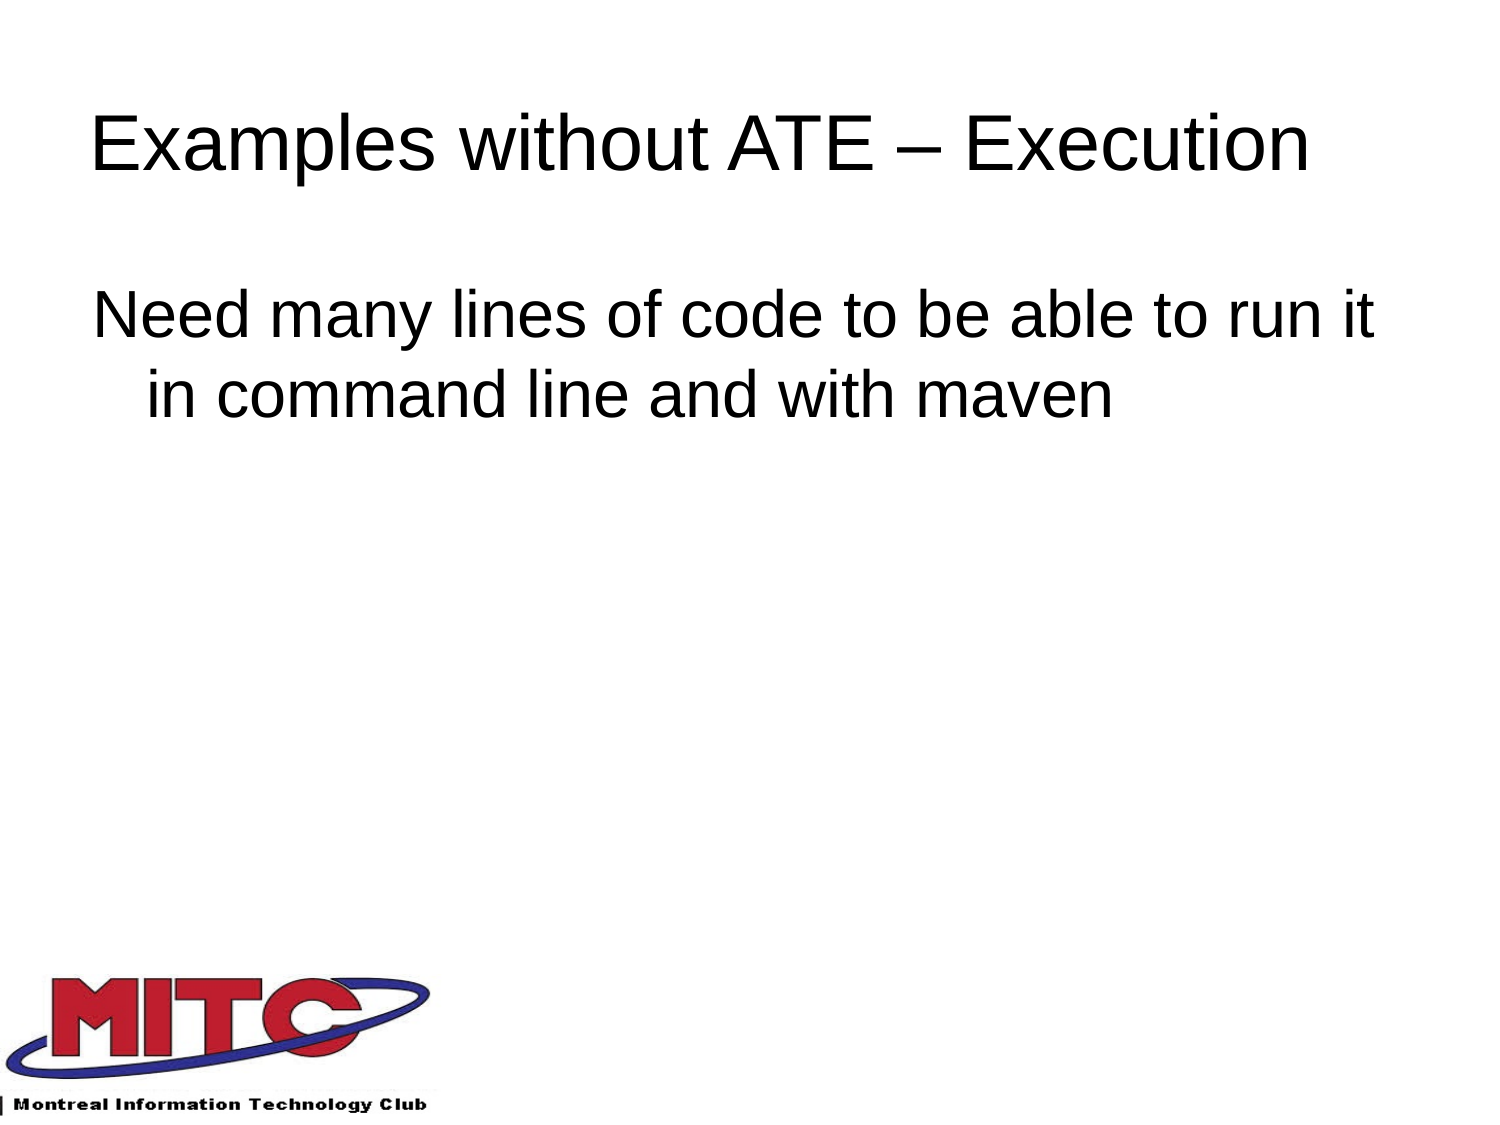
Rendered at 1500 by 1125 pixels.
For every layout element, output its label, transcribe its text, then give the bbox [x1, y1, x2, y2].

list Need many lines of code to be able to run it in command line and with maven [75, 263, 1426, 916]
title Examples without ATE – Execution [75, 44, 1426, 233]
picture [0, 974, 480, 1116]
